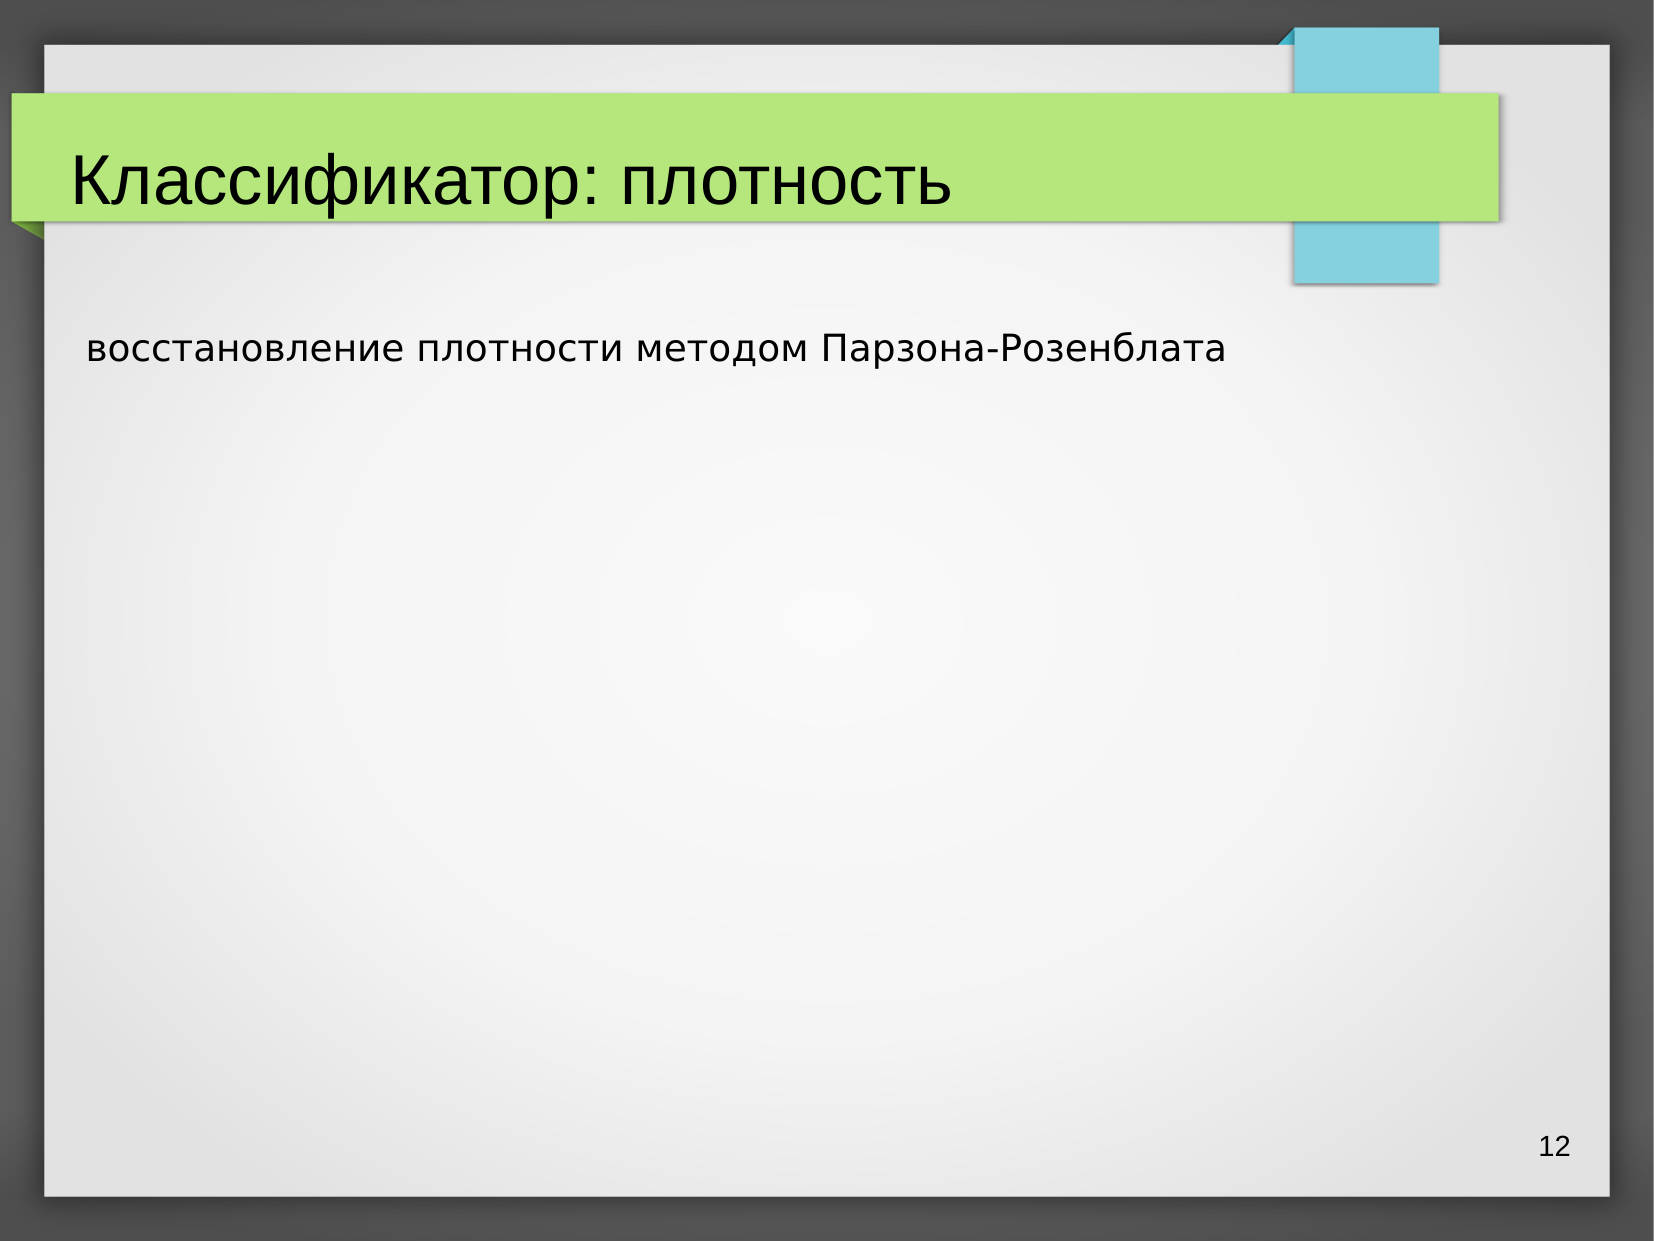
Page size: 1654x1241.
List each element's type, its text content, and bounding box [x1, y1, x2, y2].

title Классификатор: плотность [70, 76, 1559, 284]
text_box восстановление плотности методом Парзона-Розенблата [70, 318, 1548, 780]
picture [0, 0, 1654, 1241]
